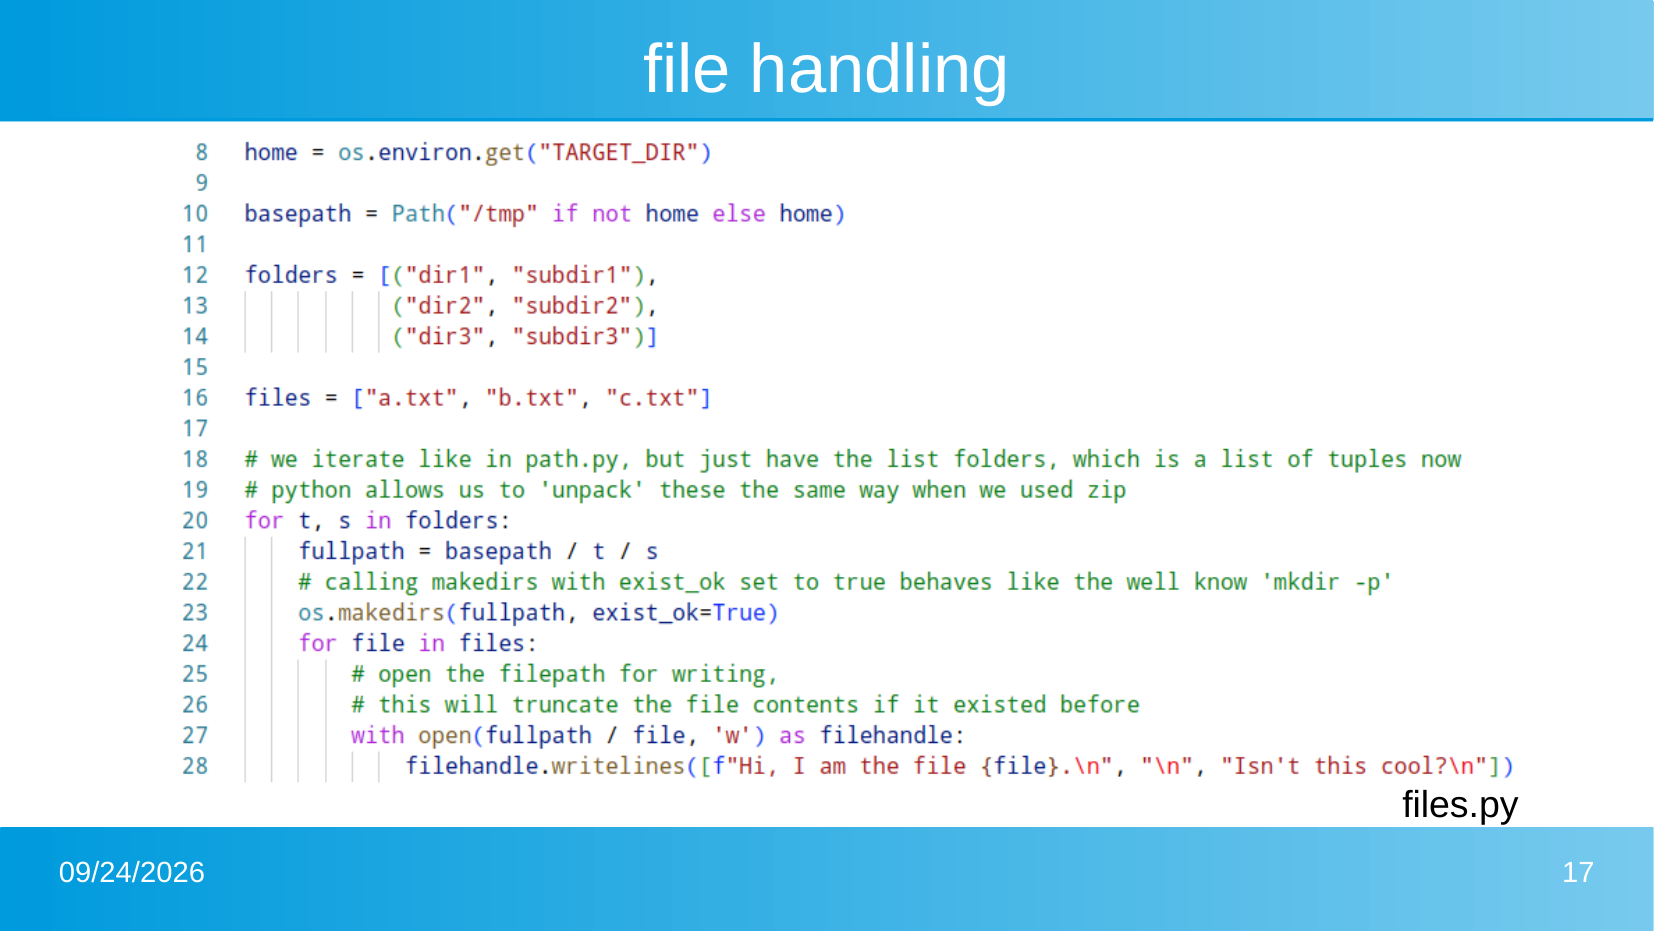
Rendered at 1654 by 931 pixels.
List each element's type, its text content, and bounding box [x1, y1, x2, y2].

title file handling [59, 29, 1595, 108]
picture [150, 138, 1531, 788]
text_box files.py [1387, 775, 1534, 833]
